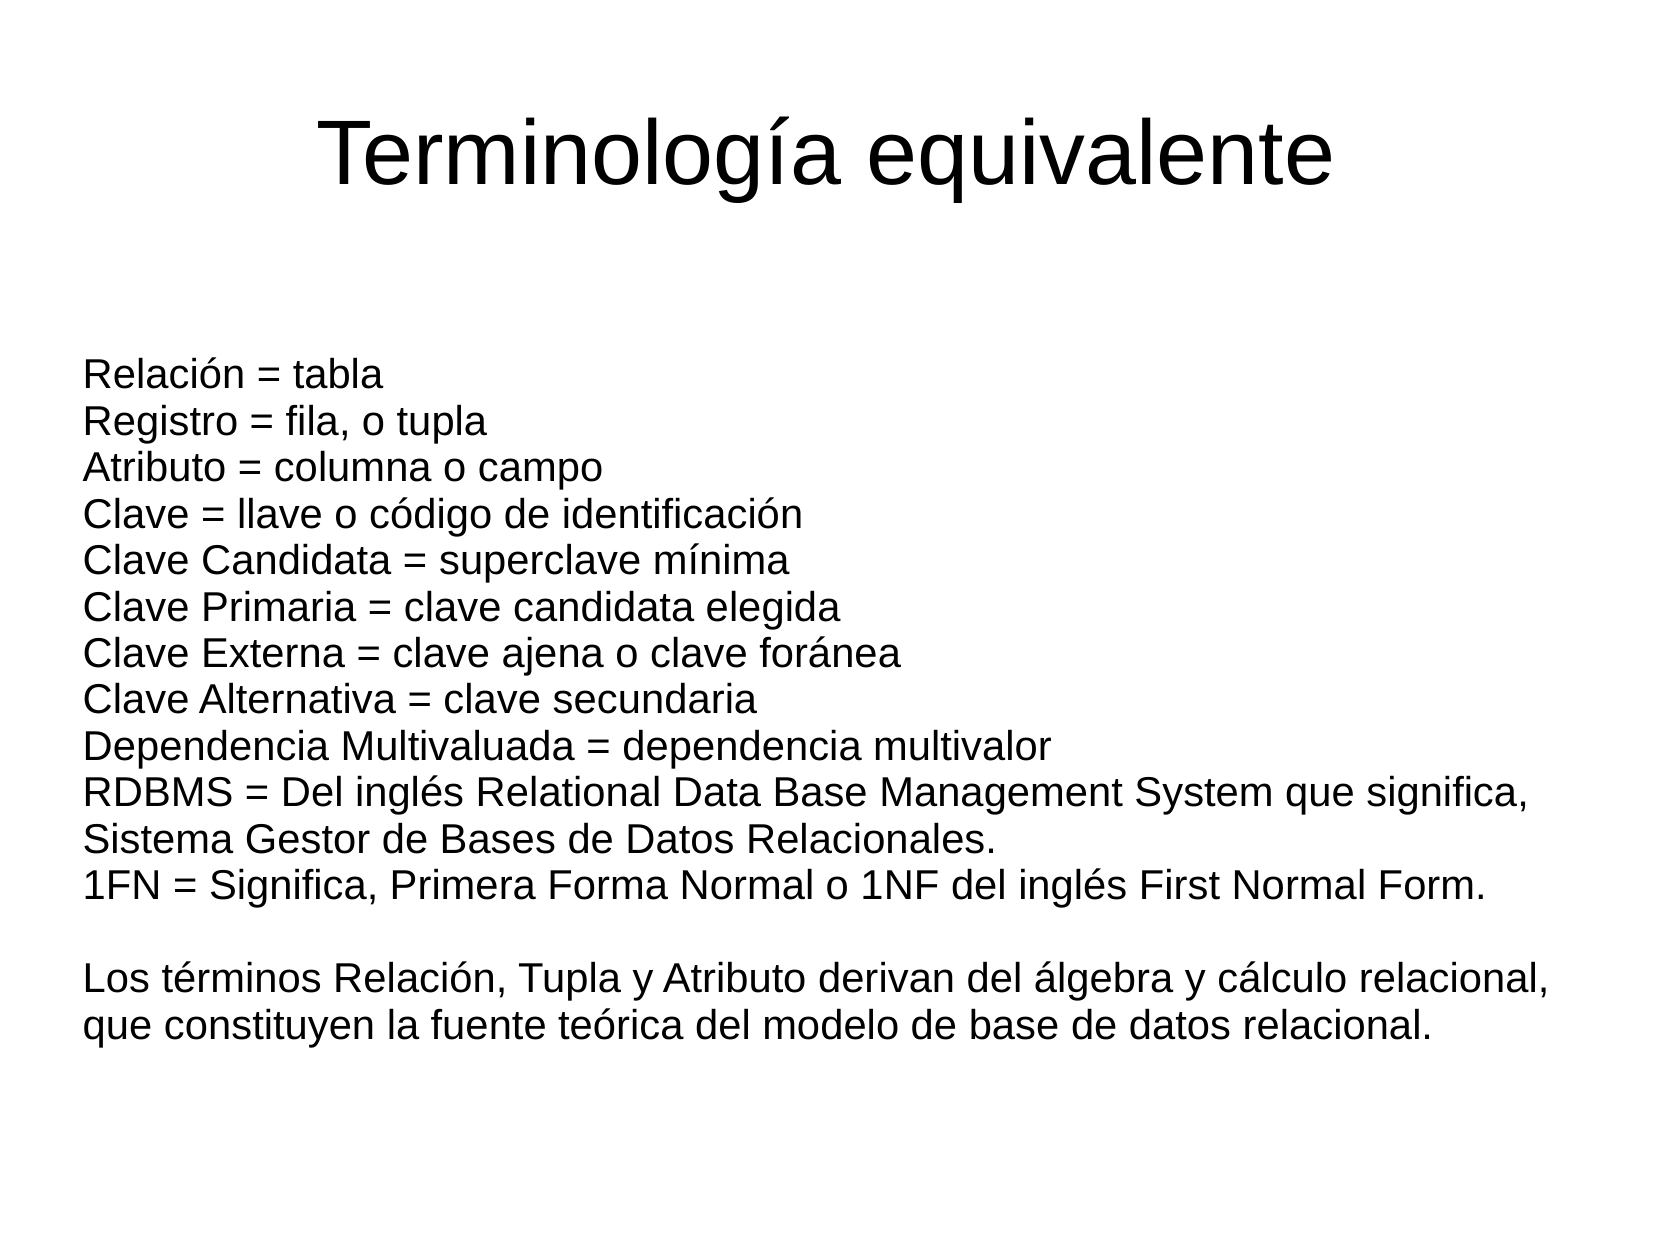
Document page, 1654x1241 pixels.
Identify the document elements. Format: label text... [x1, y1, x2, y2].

subtitle Relación = tabla Registro = fila, o tupla Atributo = columna o campo Clave = llave o código de identificación Clave Candidata = superclave mínima Clave Primaria = clave candidata elegida Clave Externa = clave ajena o clave foránea Clave Alternativa = clave secundaria Dependencia Multivaluada = dependencia multivalor RDBMS = Del inglés Relational Data Base Management System que significa, Sistema Gestor de Bases de Datos Relacionales. 1FN = Significa, Primera Forma Normal o 1NF del inglés First Normal Form. Los términos Relación, Tupla y Atributo derivan del álgebra y cálculo relacional, que constituyen la fuente teórica del modelo de base de datos relacional. [82, 290, 1571, 1109]
title Terminología equivalente [82, 49, 1571, 257]
